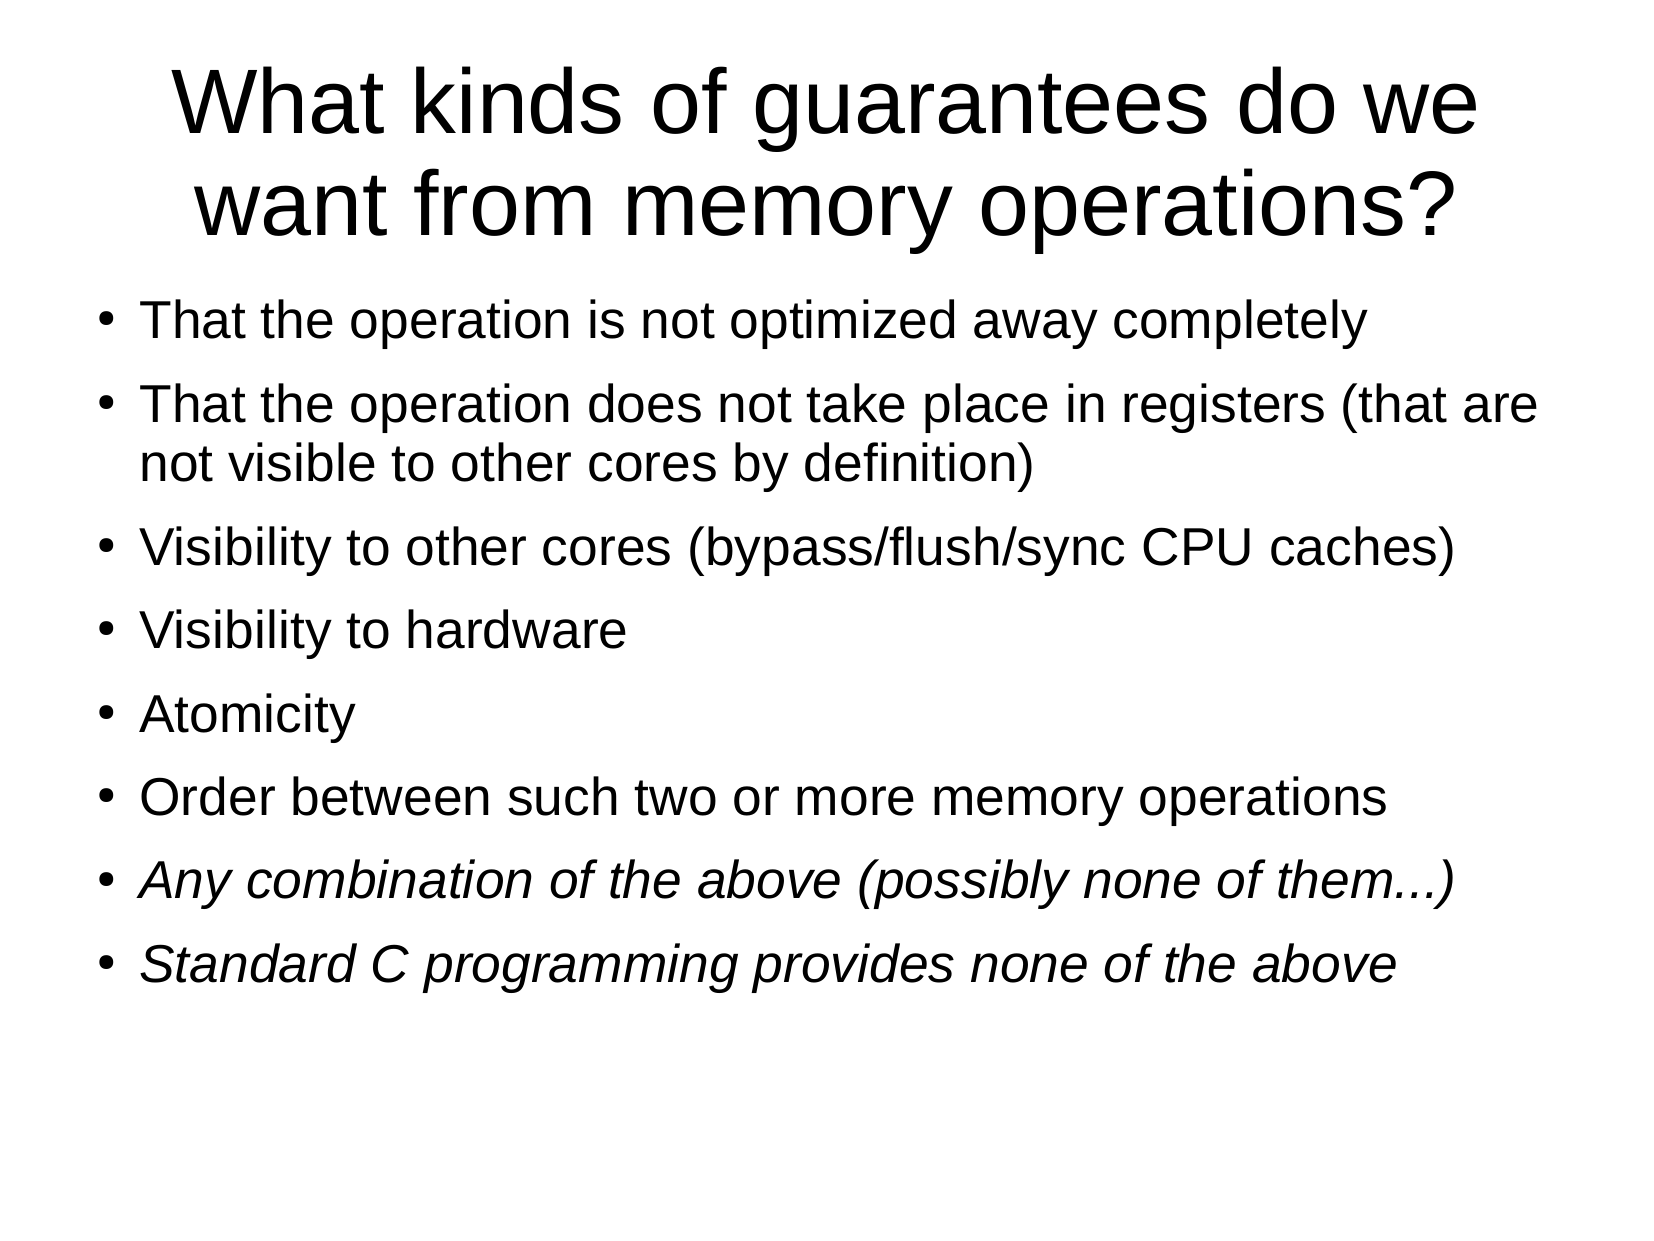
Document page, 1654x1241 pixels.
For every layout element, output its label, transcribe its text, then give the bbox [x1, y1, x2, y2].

list That the operation is not optimized away completely That the operation does not take place in registers (that are not visible to other cores by definition) Visibility to other cores (bypass/flush/sync CPU caches) Visibility to hardware Atomicity Order between such two or more memory operations Any combination of the above (possibly none of them...) Standard C programming provides none of the above [82, 290, 1571, 1010]
title What kinds of guarantees do we want from memory operations? [82, 49, 1571, 257]
